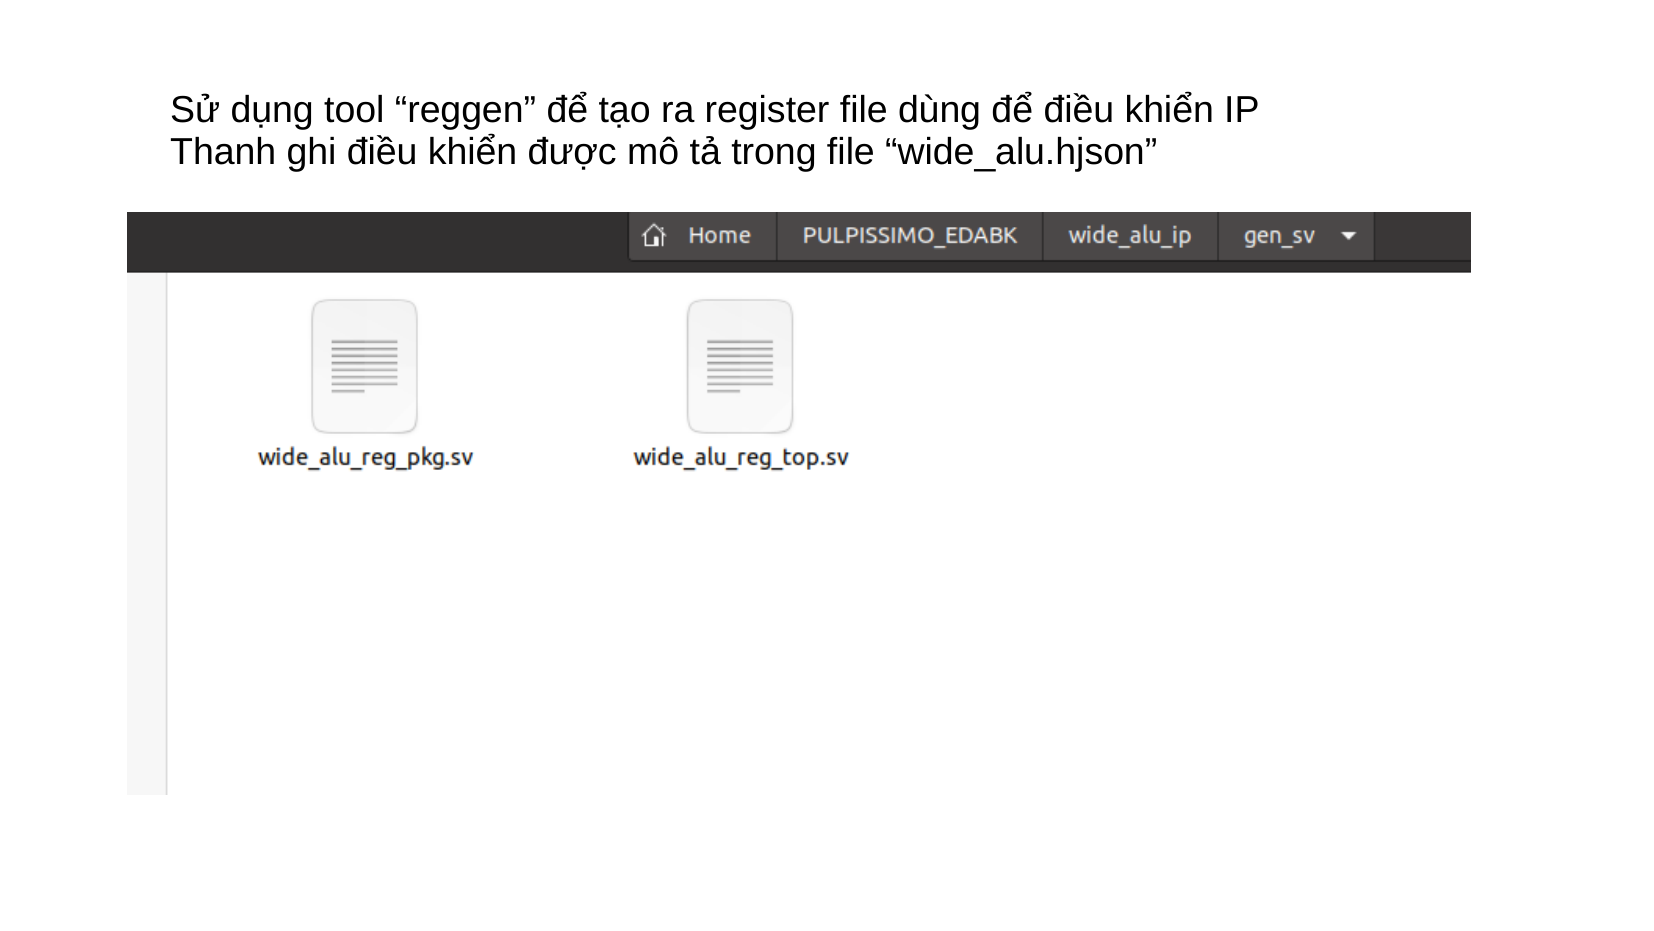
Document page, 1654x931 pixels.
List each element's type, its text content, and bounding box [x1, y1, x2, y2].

text_box Sử dụng tool “reggen” để tạo ra register file dùng để điều khiển IP Thanh ghi điều khiển được mô tả trong file “wide_alu.hjson” [155, 81, 1276, 181]
picture [127, 212, 1471, 796]
